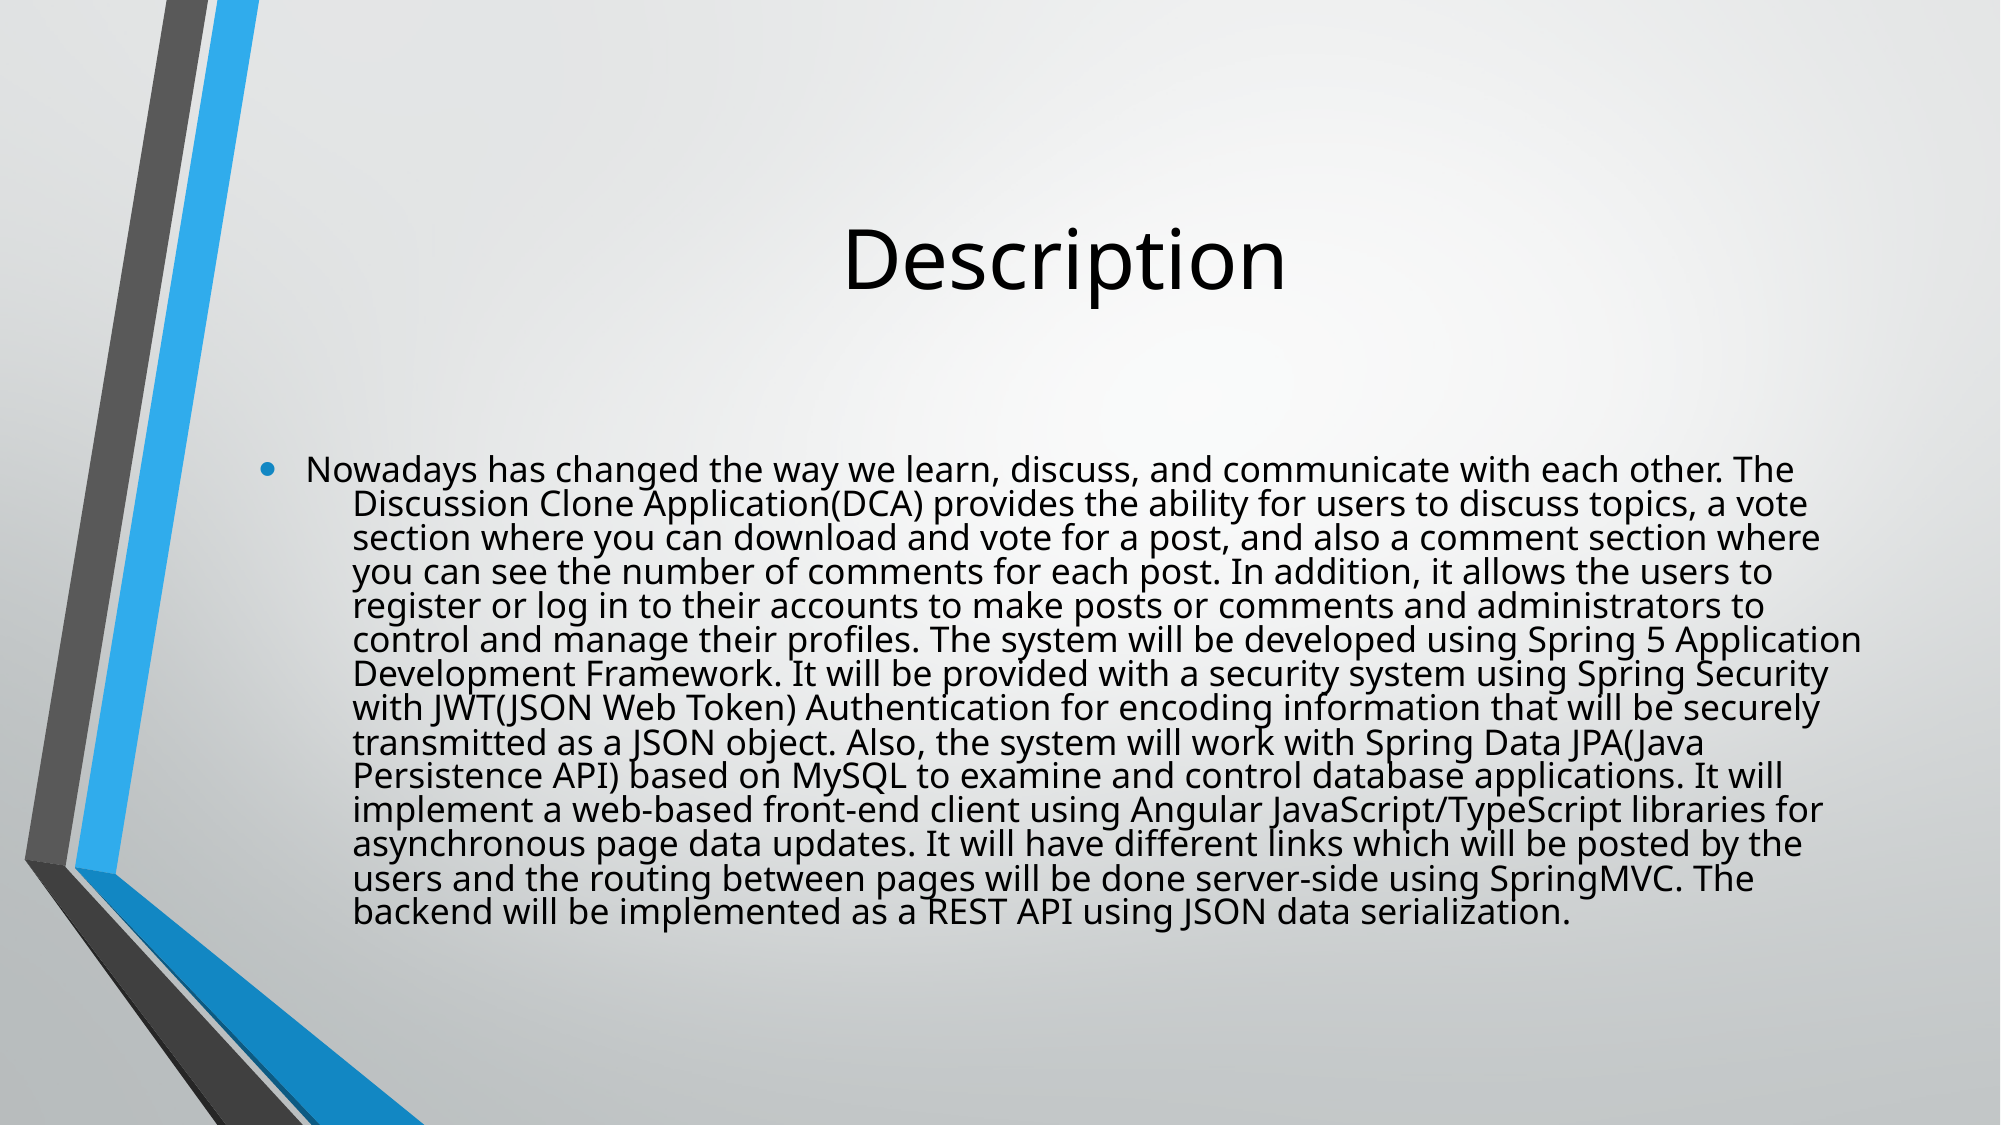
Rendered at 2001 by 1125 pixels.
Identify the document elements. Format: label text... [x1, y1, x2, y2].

list Nowadays has changed the way we learn, discuss, and communicate with each other. The Discussion Clone Application(DCA) provides the ability for users to discuss topics, a vote section where you can download and vote for a post, and also a comment section where you can see the number of comments for each post. In addition, it allows the users to register or log in to their accounts to make posts or comments and administrators to control and manage their profiles. The system will be developed using Spring 5 Application Development Framework. It will be provided with a security system using Spring Security with JWT(JSON Web Token) Authentication for encoding information that will be securely transmitted as a JSON object. Also, the system will work with Spring Data JPA(Java Persistence API) based on MySQL to examine and control database applications. It will implement a web-based front-end client using Angular JavaScript/TypeScript libraries for asynchronous page data updates. It will have different links which will be posted by the users and the routing between pages will be done server-side using SpringMVC. The backend will be implemented as a REST API using JSON data serialization. [243, 437, 1887, 950]
title Description [243, 112, 1887, 400]
